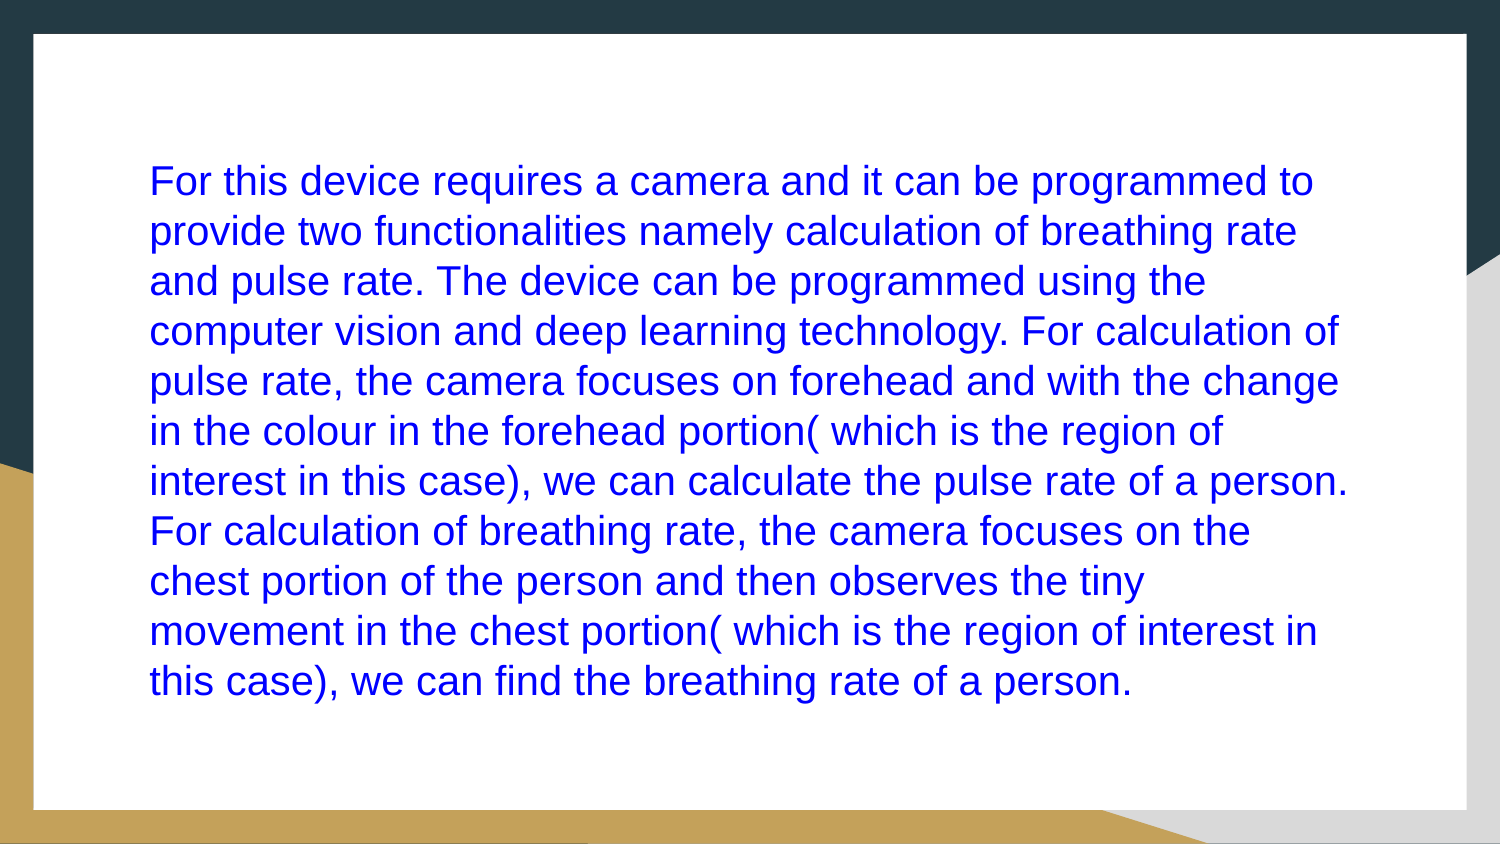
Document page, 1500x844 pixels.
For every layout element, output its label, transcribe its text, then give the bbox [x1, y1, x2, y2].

list For this device requires a camera and it can be programmed to provide two functionalities namely calculation of breathing rate and pulse rate. The device can be programmed using the computer vision and deep learning technology. For calculation of pulse rate, the camera focuses on forehead and with the change in the colour in the forehead portion( which is the region of interest in this case), we can calculate the pulse rate of a person. For calculation of breathing rate, the camera focuses on the chest portion of the person and then observes the tiny movement in the chest portion( which is the region of interest in this case), we can find the breathing rate of a person. [134, 138, 1366, 729]
